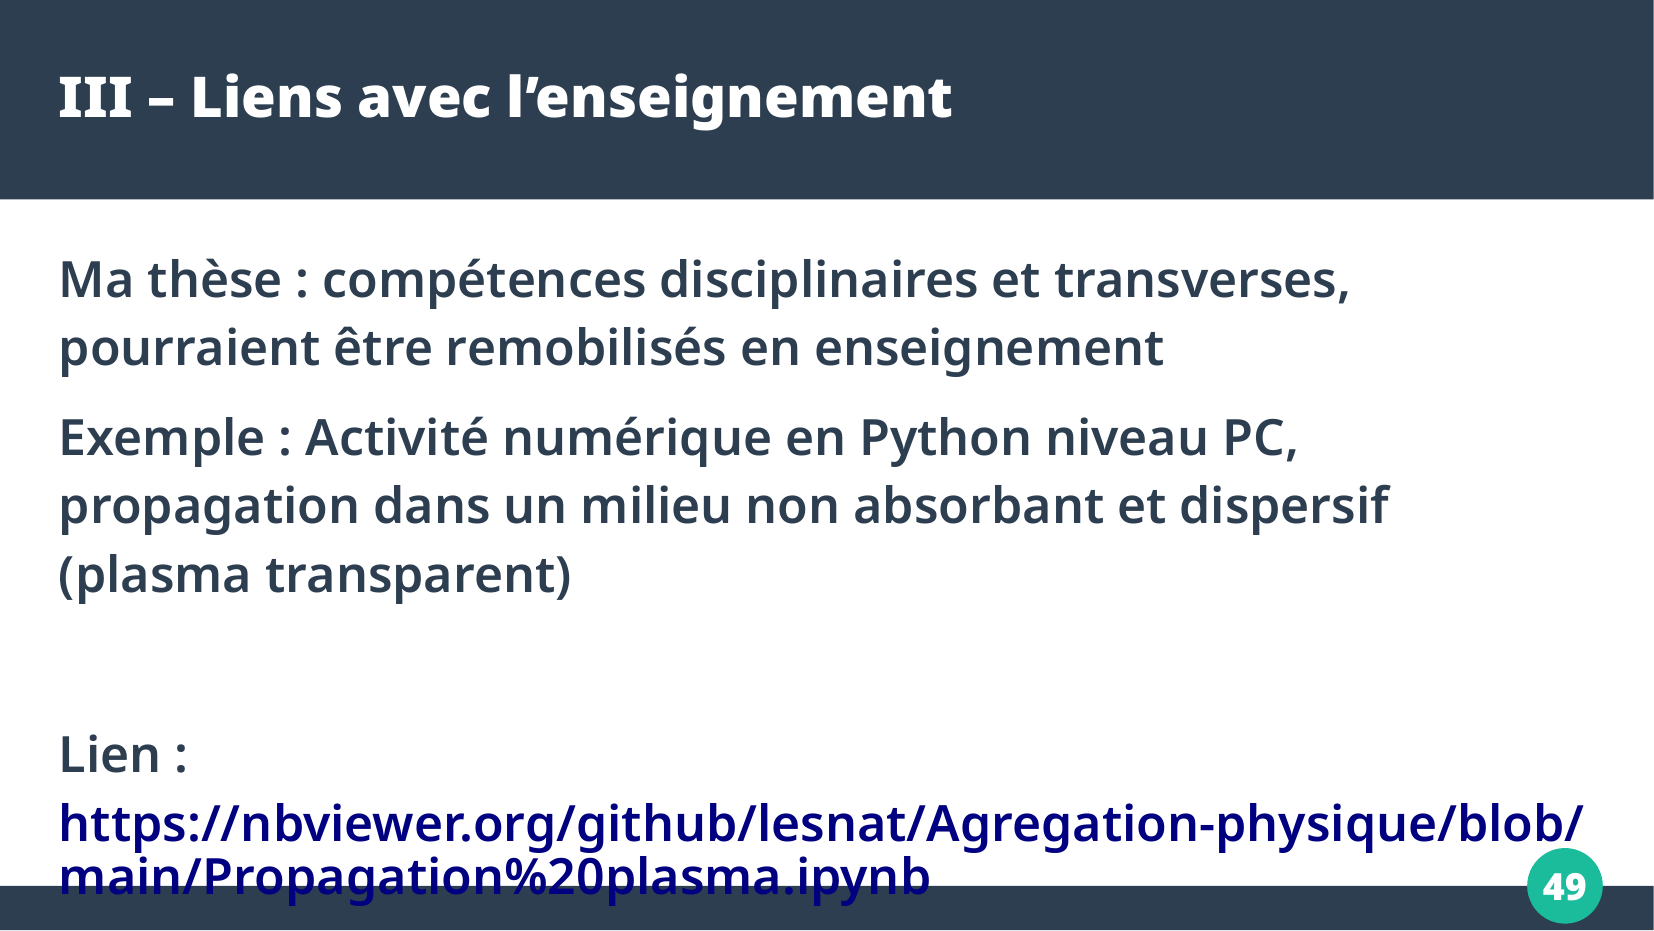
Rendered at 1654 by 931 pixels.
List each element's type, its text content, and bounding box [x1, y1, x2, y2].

list Ma thèse : compétences disciplinaires et transverses, pourraient être remobilisés en enseignement Exemple : Activité numérique en Python niveau PC, propagation dans un milieu non absorbant et dispersif (plasma transparent) Lien : https://nbviewer.org/github/lesnat/Agregation-physique/blob/main/Propagation%20plasma.ipynb [59, 243, 1595, 864]
title III – Liens avec l’enseignement [59, 37, 1595, 155]
